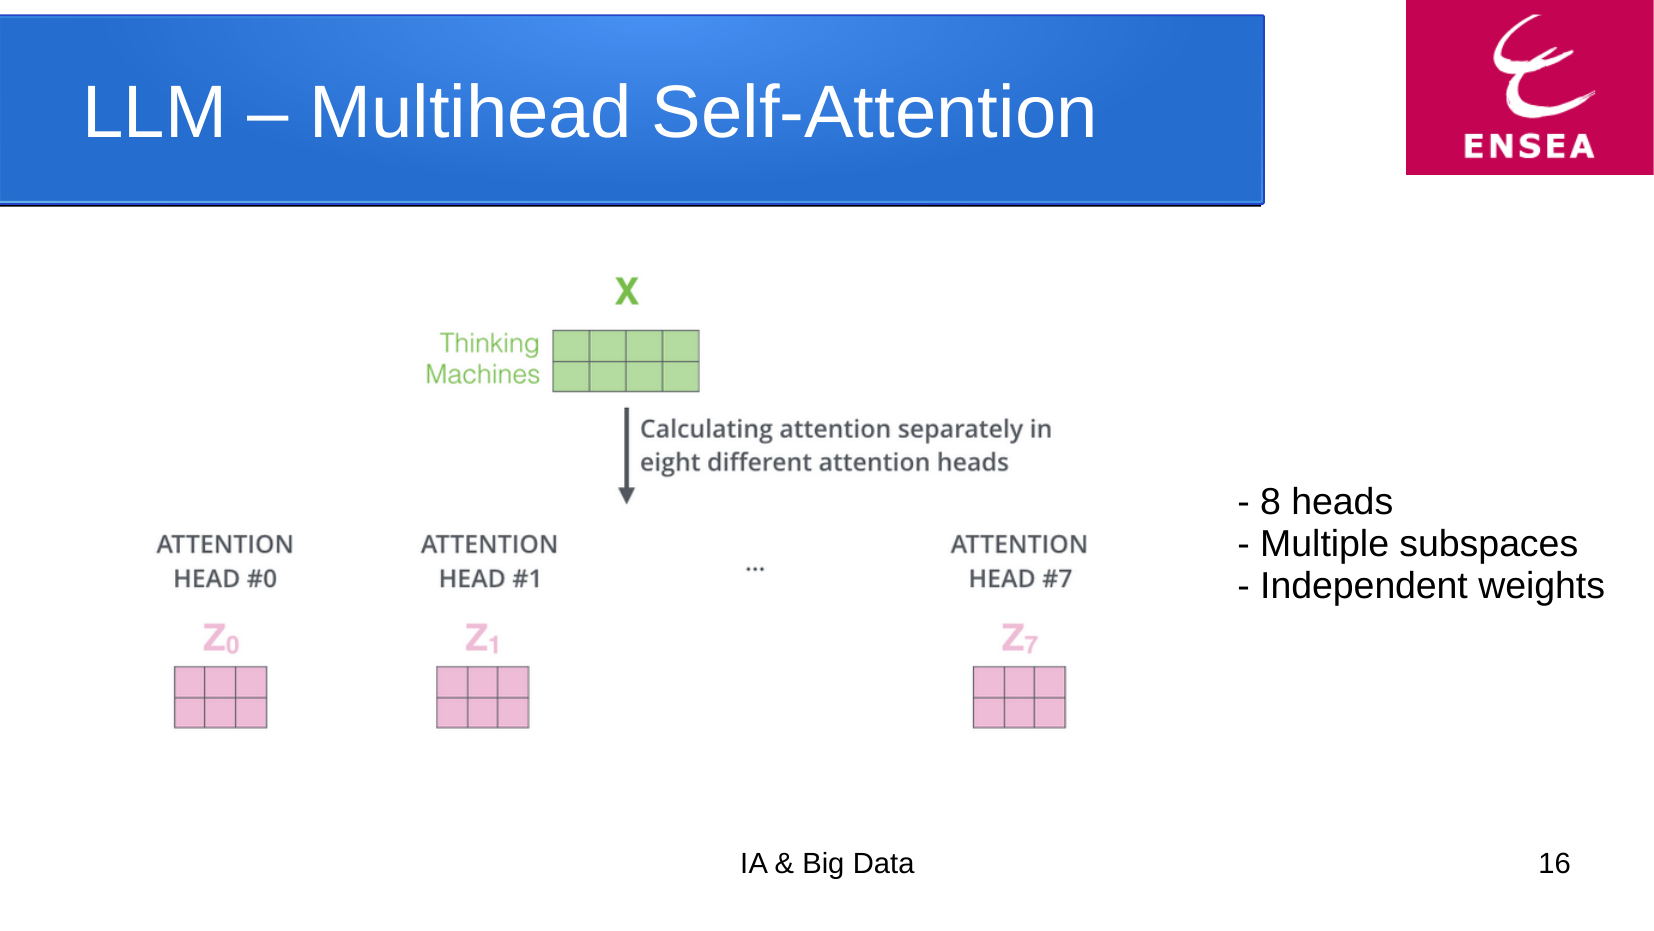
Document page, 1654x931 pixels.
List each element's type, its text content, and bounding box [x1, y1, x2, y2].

title LLM – Multihead Self-Attention [82, 35, 1235, 189]
picture [1406, 0, 1654, 175]
text_box - 8 heads - Multiple subspaces - Independent weights [1227, 473, 1636, 657]
picture [59, 247, 1227, 772]
